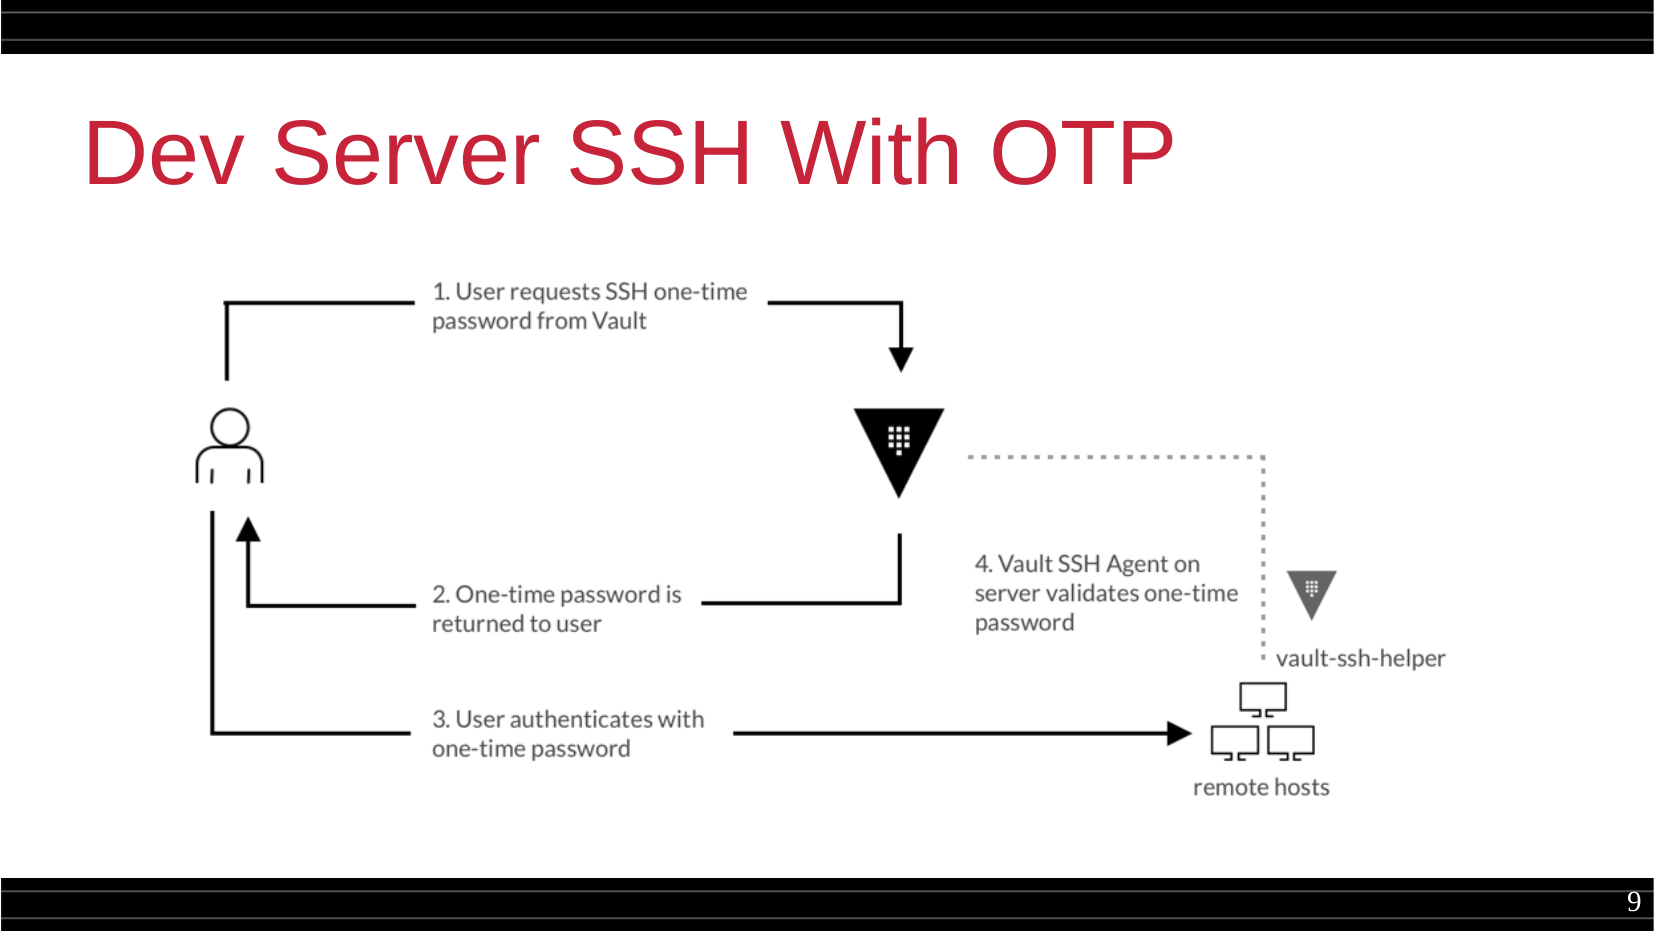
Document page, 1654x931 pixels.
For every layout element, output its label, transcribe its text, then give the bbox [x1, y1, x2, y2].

picture [1, 878, 1654, 931]
title Dev Server SSH With OTP [82, 75, 1571, 231]
picture [181, 261, 1461, 809]
picture [1, 0, 1654, 54]
